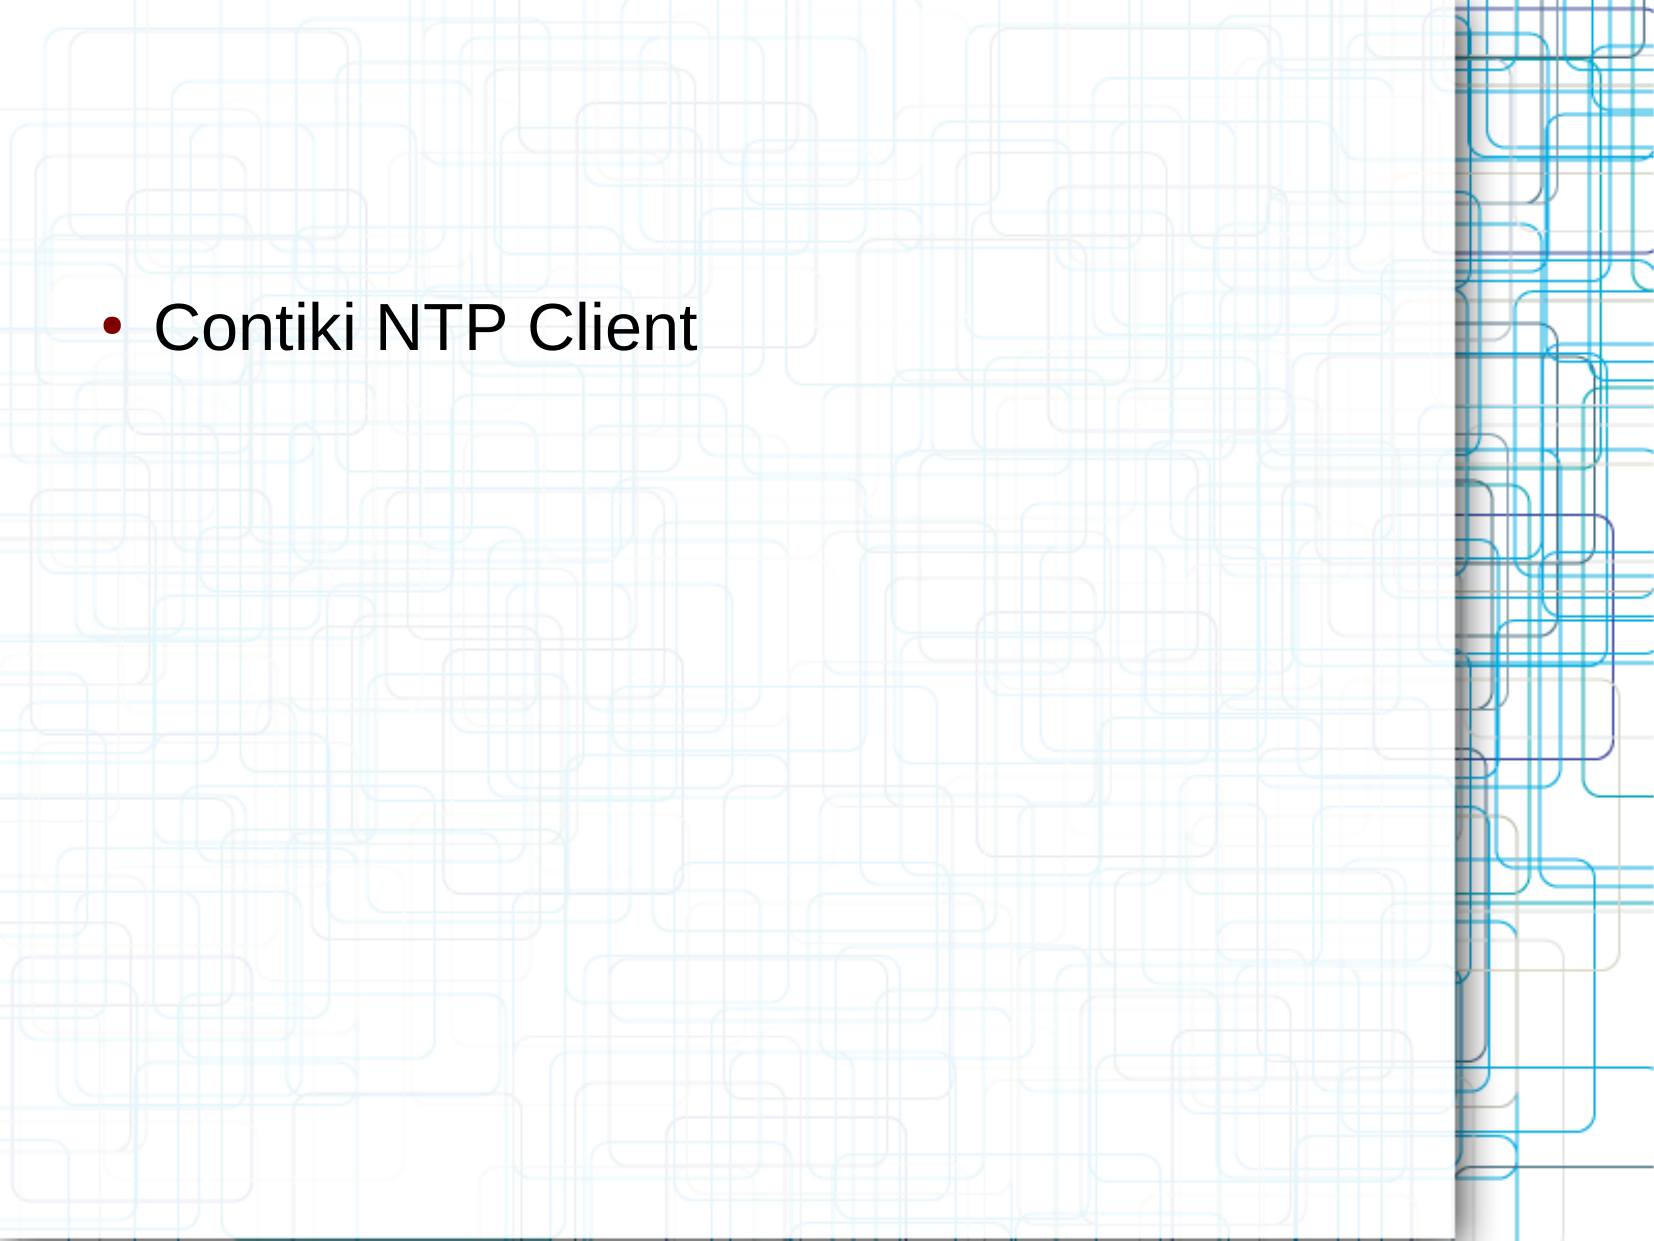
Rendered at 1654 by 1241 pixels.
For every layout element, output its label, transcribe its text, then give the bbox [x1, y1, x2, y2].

list Contiki NTP Client [82, 290, 1418, 1094]
picture [0, 0, 1654, 1241]
